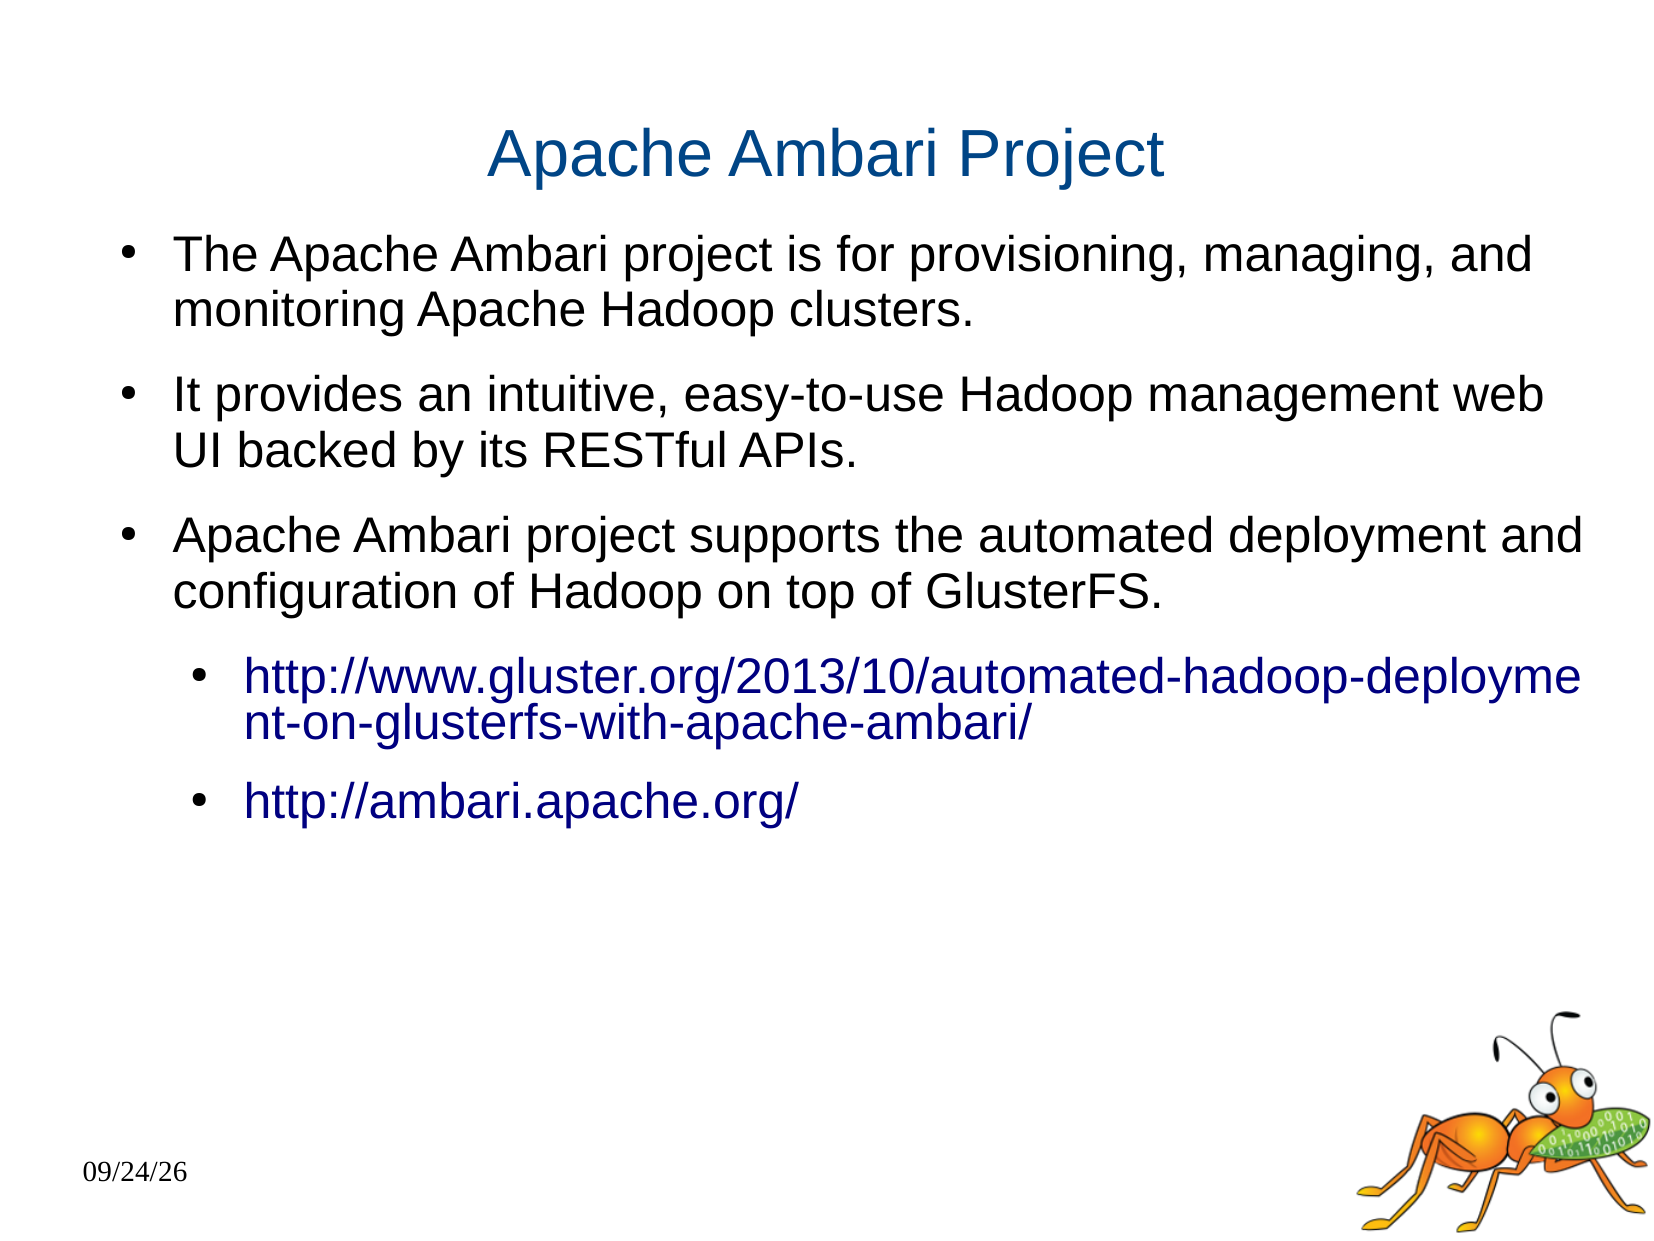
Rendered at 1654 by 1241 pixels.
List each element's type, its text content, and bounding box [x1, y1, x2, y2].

list The Apache Ambari project is for provisioning, managing, and monitoring Apache Hadoop clusters. It provides an intuitive, easy-to-use Hadoop management web UI backed by its RESTful APIs. Apache Ambari project supports the automated deployment and configuration of Hadoop on top of GlusterFS. http://www.gluster.org/2013/10/automated-hadoop-deployment-on-glusterfs-with-apache-ambari/ http://ambari.apache.org/ [101, 225, 1591, 946]
title Apache Ambari Project [82, 49, 1571, 257]
picture [1353, 1009, 1654, 1235]
